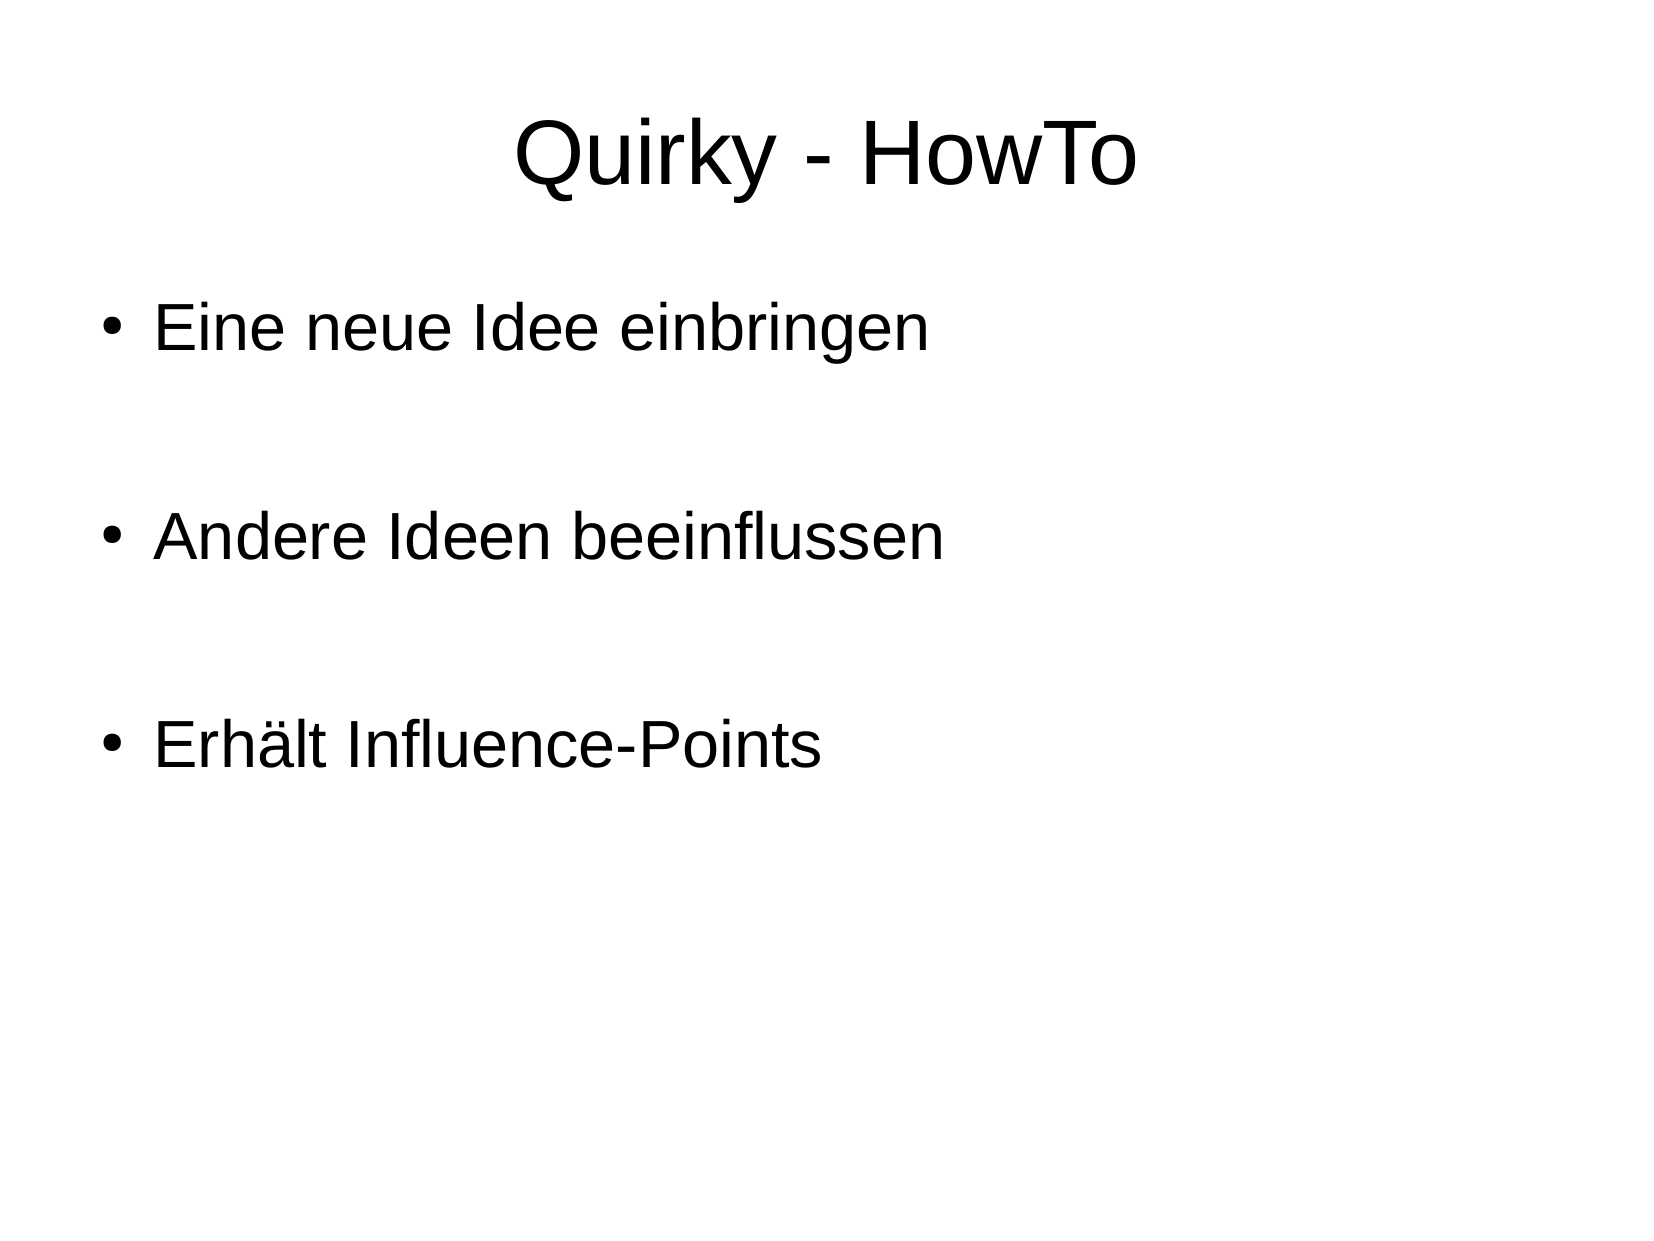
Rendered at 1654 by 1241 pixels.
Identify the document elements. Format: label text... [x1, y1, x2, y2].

list Eine neue Idee einbringen Andere Ideen beeinflussen Erhält Influence-Points [82, 290, 1538, 1010]
title Quirky - HowTo [82, 49, 1571, 257]
